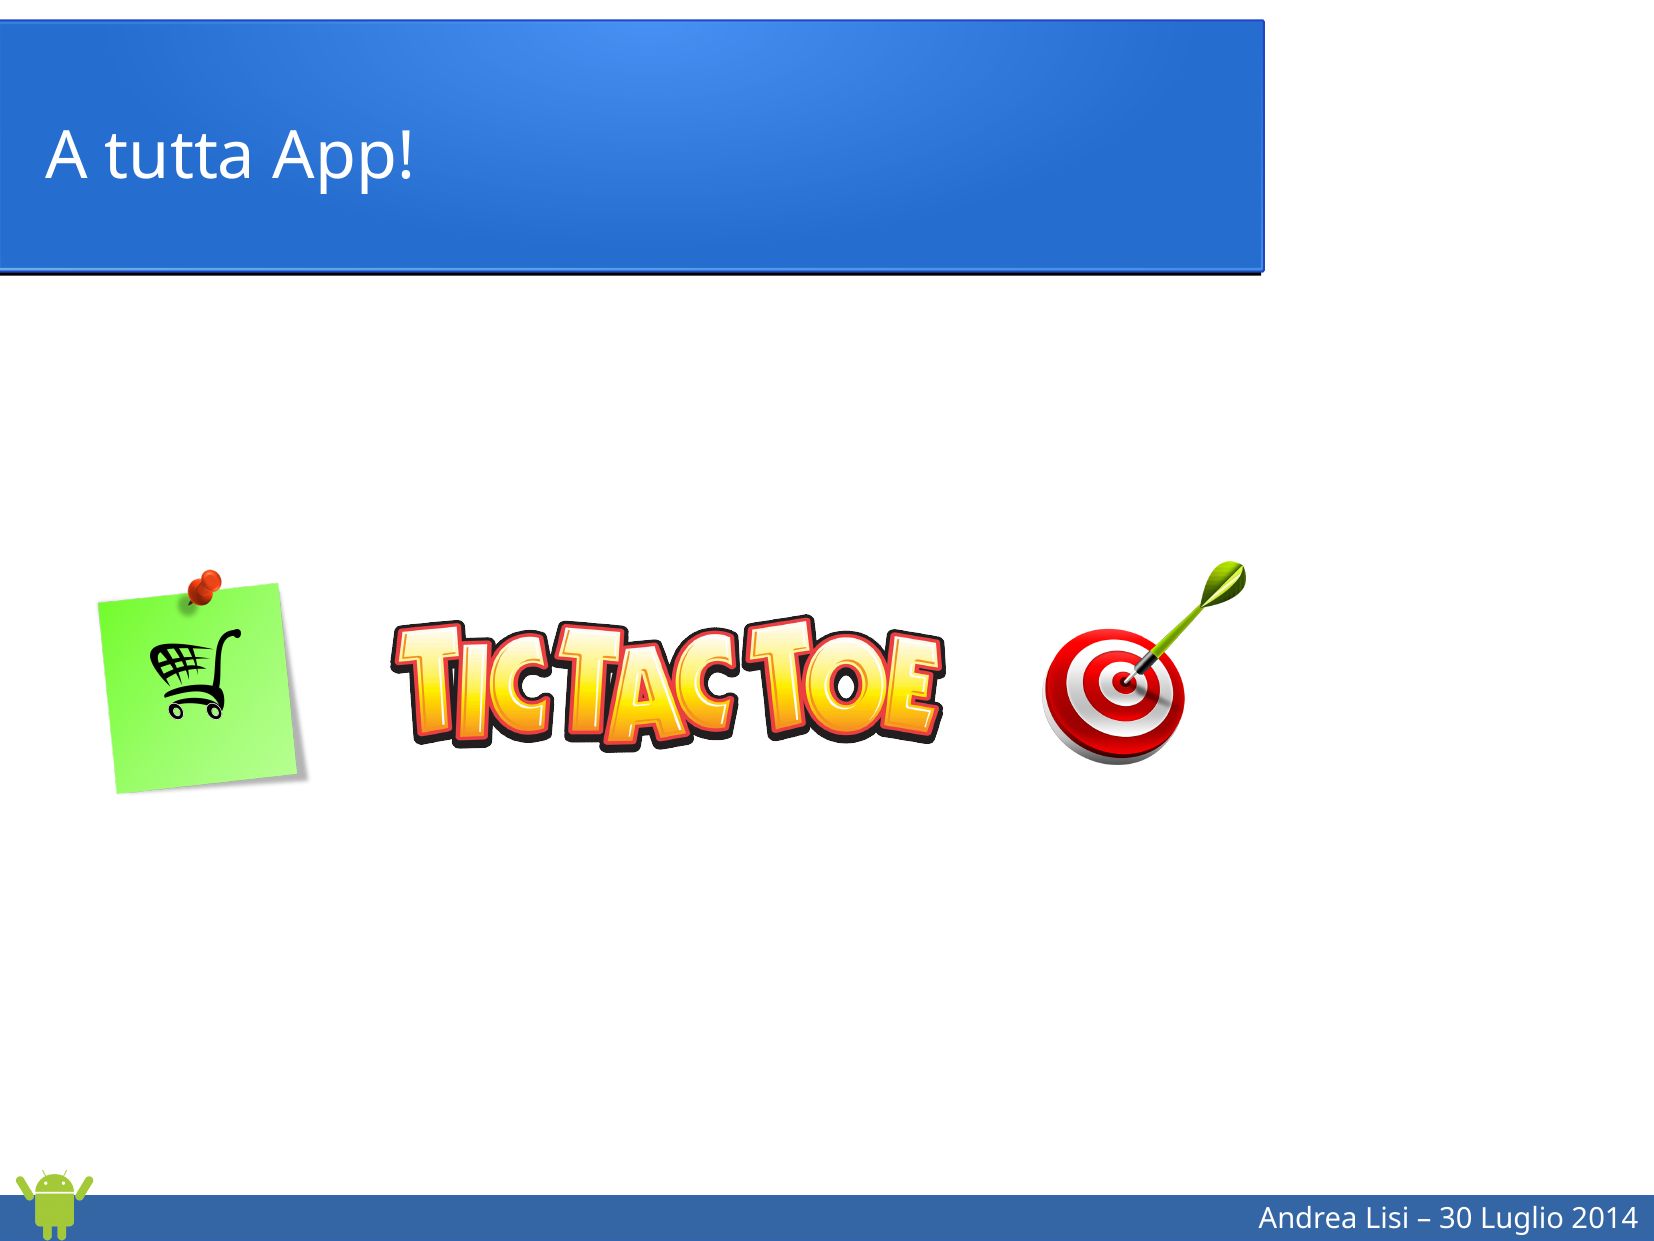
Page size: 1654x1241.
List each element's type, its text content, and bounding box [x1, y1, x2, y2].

text_box Andrea Lisi – 30 Luglio 2014 [100, 1195, 1654, 1241]
picture [390, 614, 946, 753]
picture [1042, 561, 1246, 766]
picture [90, 569, 316, 811]
title A tutta App! [45, 49, 1250, 257]
picture [9, 1167, 100, 1241]
